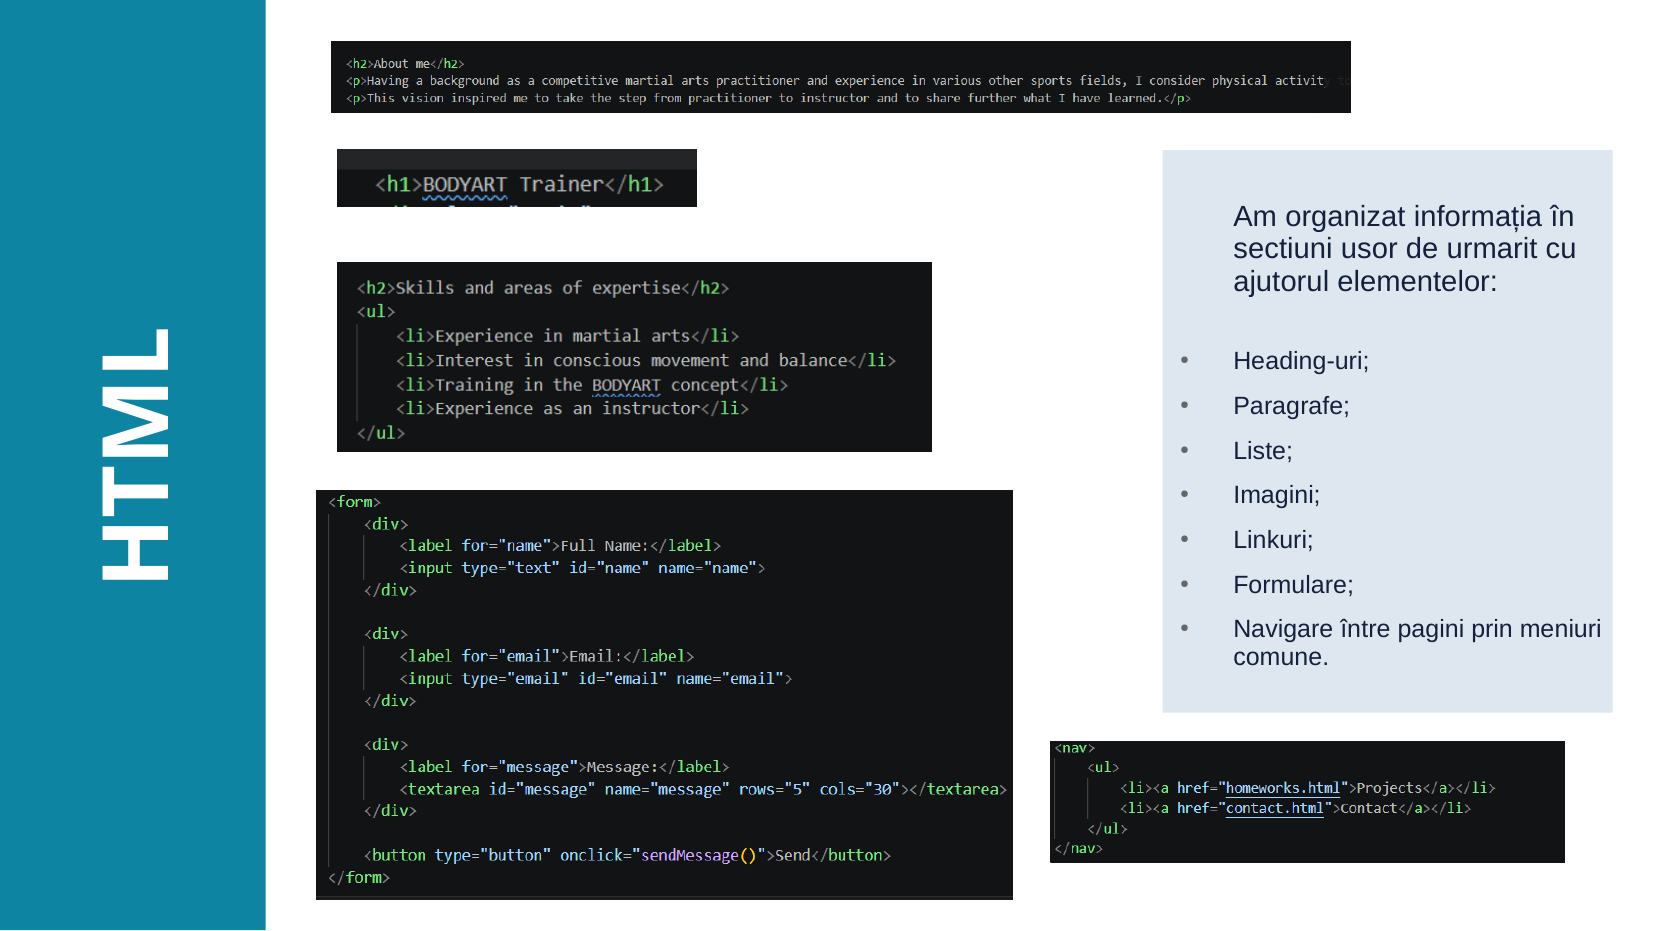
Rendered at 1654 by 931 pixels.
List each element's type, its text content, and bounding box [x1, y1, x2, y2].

picture [316, 490, 1013, 901]
picture [337, 149, 697, 207]
picture [337, 262, 932, 453]
title HTML [29, 44, 237, 872]
picture [331, 41, 1351, 113]
picture [1050, 741, 1565, 863]
list Am organizat informația în sectiuni usor de urmarit cu ajutorul elementelor: Heading-uri; Paragrafe; Liste; Imagini; Linkuri; Formulare; Navigare între pagini prin meniuri comune. [1162, 150, 1613, 713]
